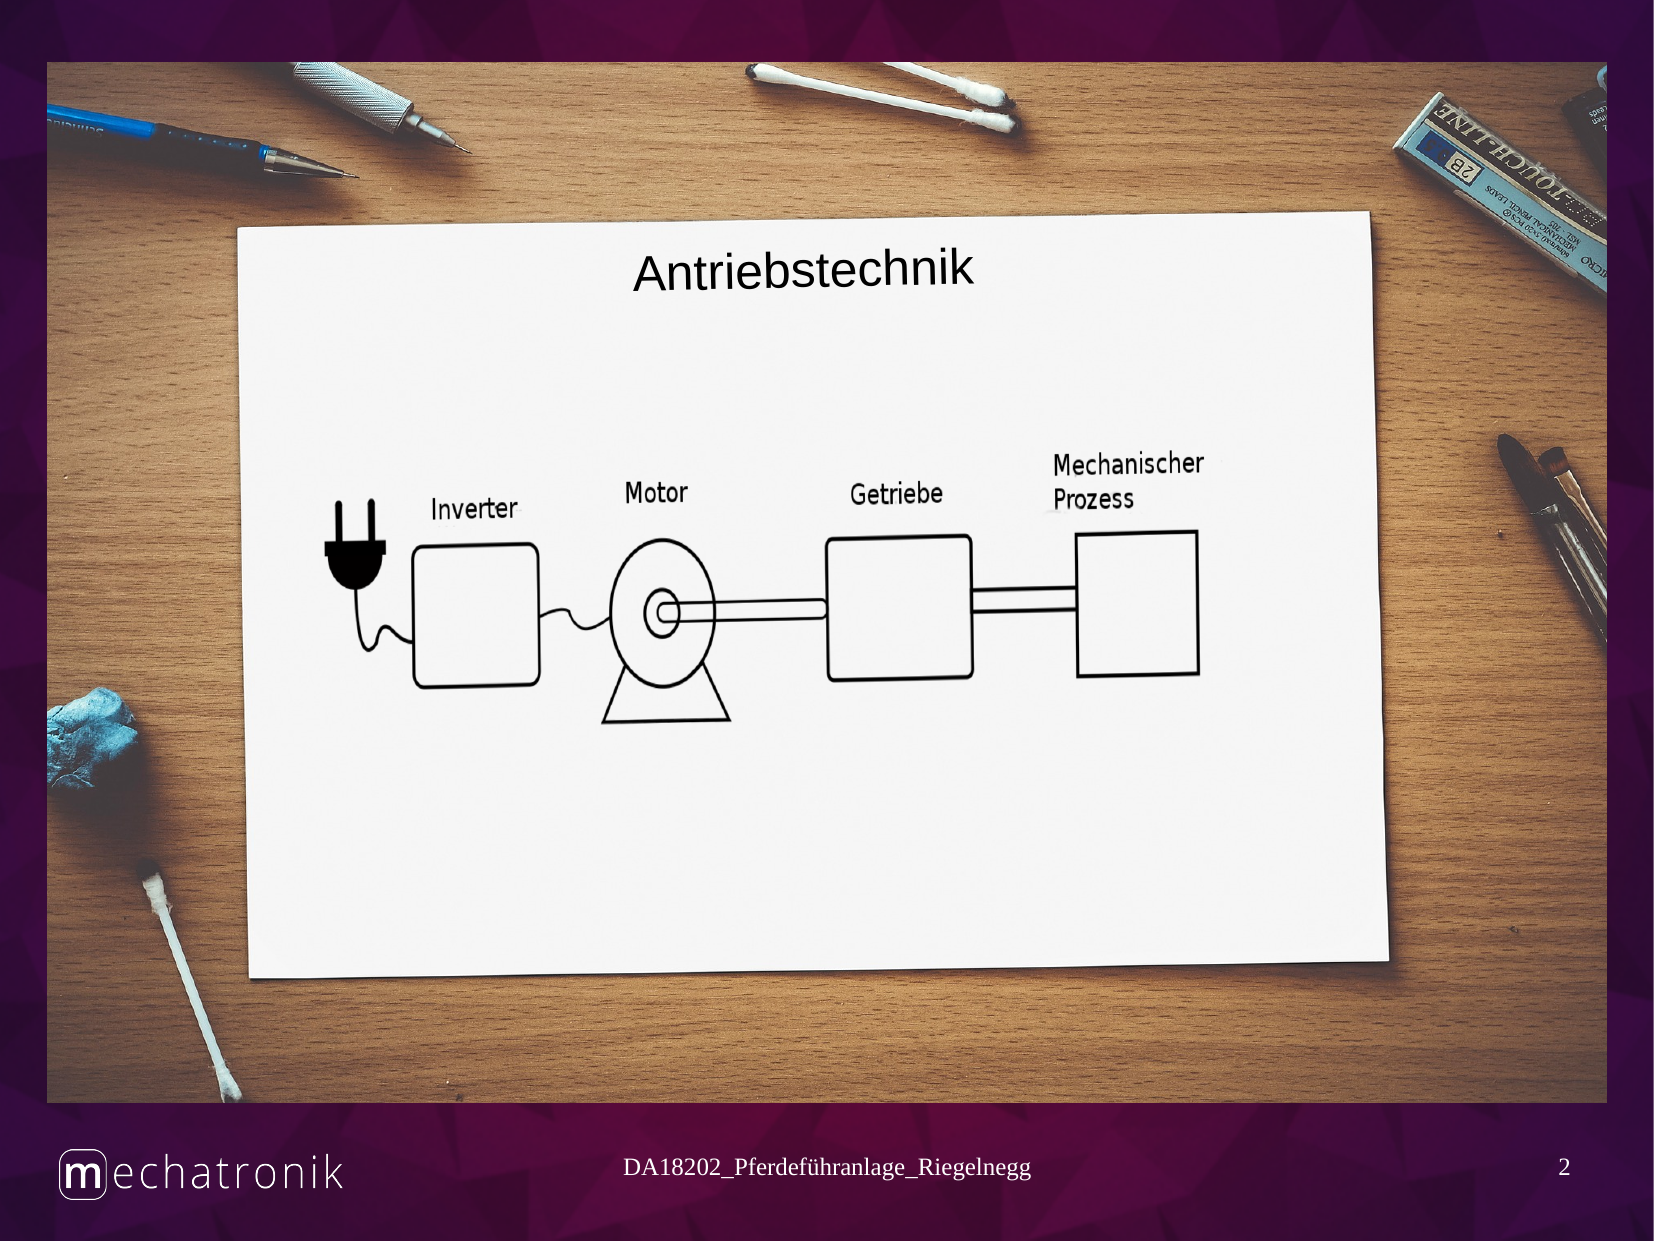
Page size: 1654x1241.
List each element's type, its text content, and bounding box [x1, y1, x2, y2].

text_box Antriebstechnik [235, 221, 1372, 343]
picture [0, 0, 1654, 1241]
